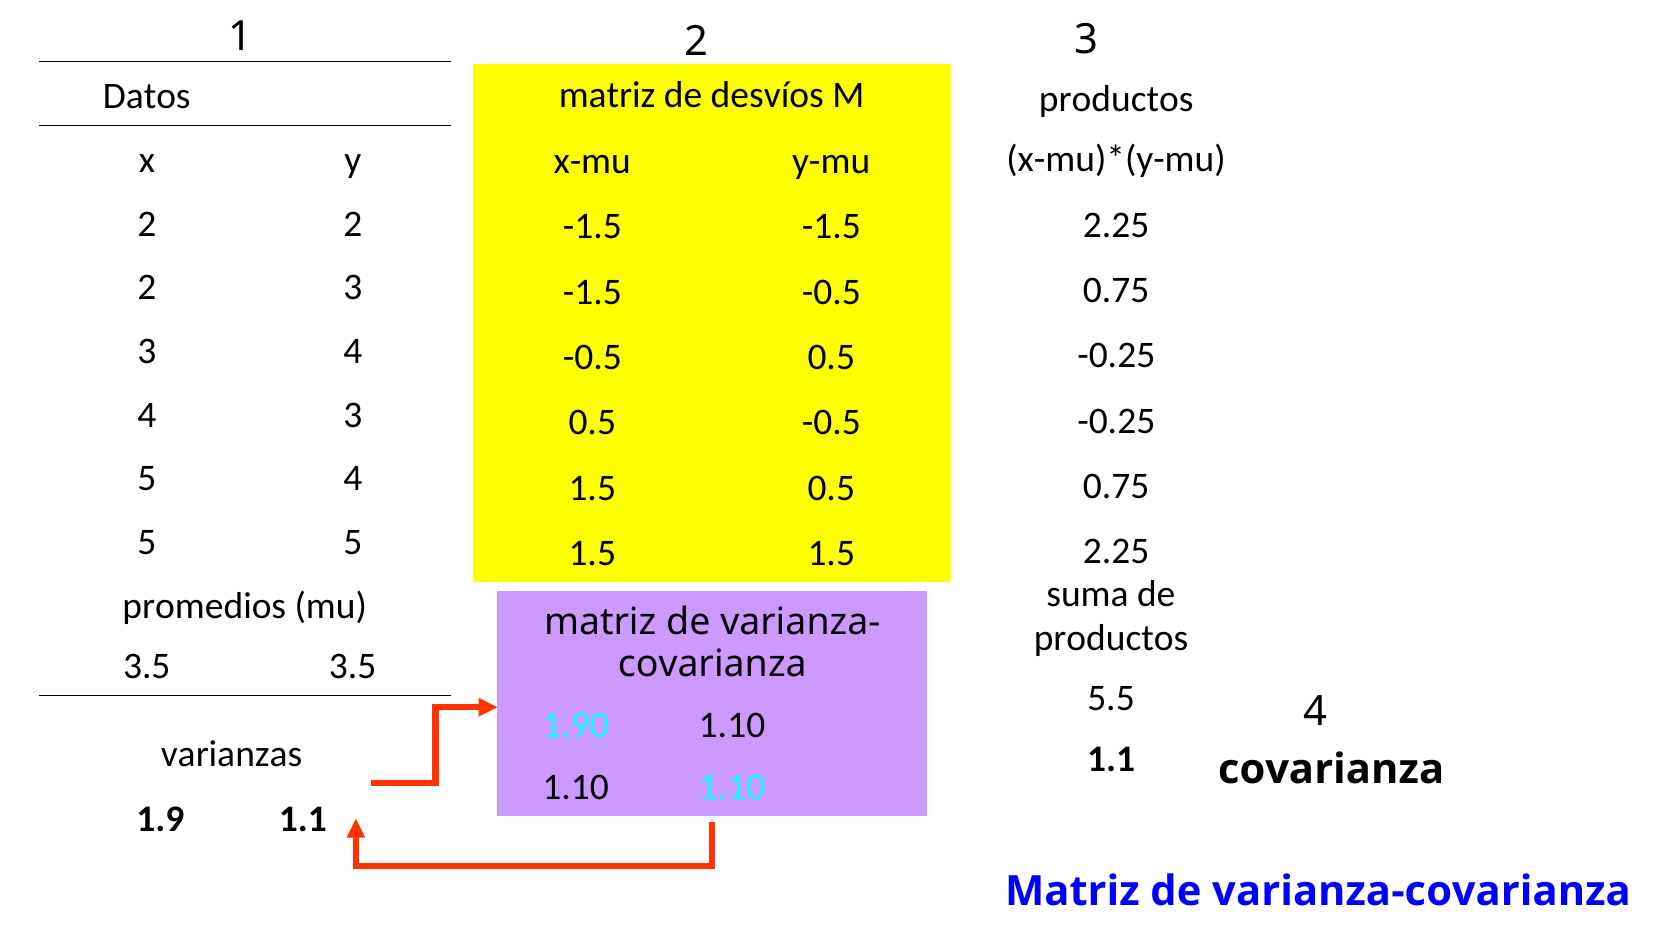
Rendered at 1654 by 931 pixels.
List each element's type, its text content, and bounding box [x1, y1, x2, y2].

table_cell promedios (mu) [39, 571, 451, 635]
table_cell 1.90 [497, 692, 654, 754]
table_cell -0.5 [473, 321, 712, 386]
table_cell -1.5 [473, 190, 712, 255]
table_cell 5 [39, 507, 255, 571]
table_cell -0.5 [712, 386, 951, 451]
table_cell x [39, 126, 255, 189]
table_cell 0.75 [958, 254, 1274, 319]
table_cell 1.1 [232, 783, 374, 848]
table_cell y [255, 126, 451, 189]
table_cell 3 [39, 316, 255, 380]
table_cell -1.5 [473, 255, 712, 321]
table_cell 4 [255, 316, 451, 380]
table_cell 2 [39, 253, 255, 316]
table_header matriz de varianza-covarianza [497, 591, 927, 692]
table_cell 3.5 [39, 635, 255, 695]
table_cell -0.25 [958, 384, 1274, 450]
text_box 1 [213, 0, 268, 67]
table_cell 1.5 [473, 451, 712, 517]
table_cell 4 [39, 380, 255, 444]
table_cell 3 [255, 380, 451, 444]
table_cell -0.25 [958, 319, 1274, 384]
table_cell 5.5 [957, 667, 1265, 727]
table_header varianzas [89, 717, 374, 783]
table_cell (x-mu)*(y-mu) [958, 128, 1274, 189]
table_cell [869, 754, 927, 816]
text_box 4 [1288, 676, 1343, 734]
table_cell 3 [255, 253, 451, 316]
table_cell x-mu [473, 124, 712, 190]
table_cell 0.5 [473, 386, 712, 451]
table_cell -0.5 [712, 255, 951, 321]
table_header [255, 62, 451, 125]
table_cell y-mu [712, 124, 951, 190]
table_cell 2 [255, 189, 451, 253]
table_cell [810, 692, 869, 754]
text_box covarianza [1203, 734, 1460, 800]
text_box 3 [1060, 4, 1114, 70]
table_cell 1.1 [957, 727, 1265, 788]
table_header productos [958, 63, 1274, 128]
table_cell 1.10 [654, 692, 810, 754]
table_cell [957, 788, 1265, 864]
table_cell 2.25 [958, 189, 1274, 254]
table_cell -1.5 [712, 190, 951, 255]
table_cell 2.25 [958, 515, 1274, 580]
text_box Matriz de varianza-covarianza [990, 855, 1647, 922]
text_box 2 [669, 6, 724, 72]
table_cell 5 [255, 507, 451, 571]
table_cell 1.5 [712, 517, 951, 582]
table_cell [869, 692, 927, 754]
table_cell 3.5 [255, 635, 451, 695]
table_cell 1.9 [89, 783, 232, 848]
table_header suma de productos [957, 563, 1265, 667]
table_cell 0.5 [712, 321, 951, 386]
table_cell 5 [39, 444, 255, 507]
table_cell 2 [39, 189, 255, 253]
table_cell 1.5 [473, 517, 712, 582]
table_cell 0.75 [958, 450, 1274, 515]
table_header Datos [39, 62, 255, 125]
table_cell 0.5 [712, 451, 951, 517]
table_cell 1.10 [654, 754, 810, 816]
table_cell 1.10 [497, 754, 654, 816]
table_header matriz de desvíos M [473, 64, 951, 124]
table_cell [810, 754, 869, 816]
table_cell 4 [255, 444, 451, 507]
